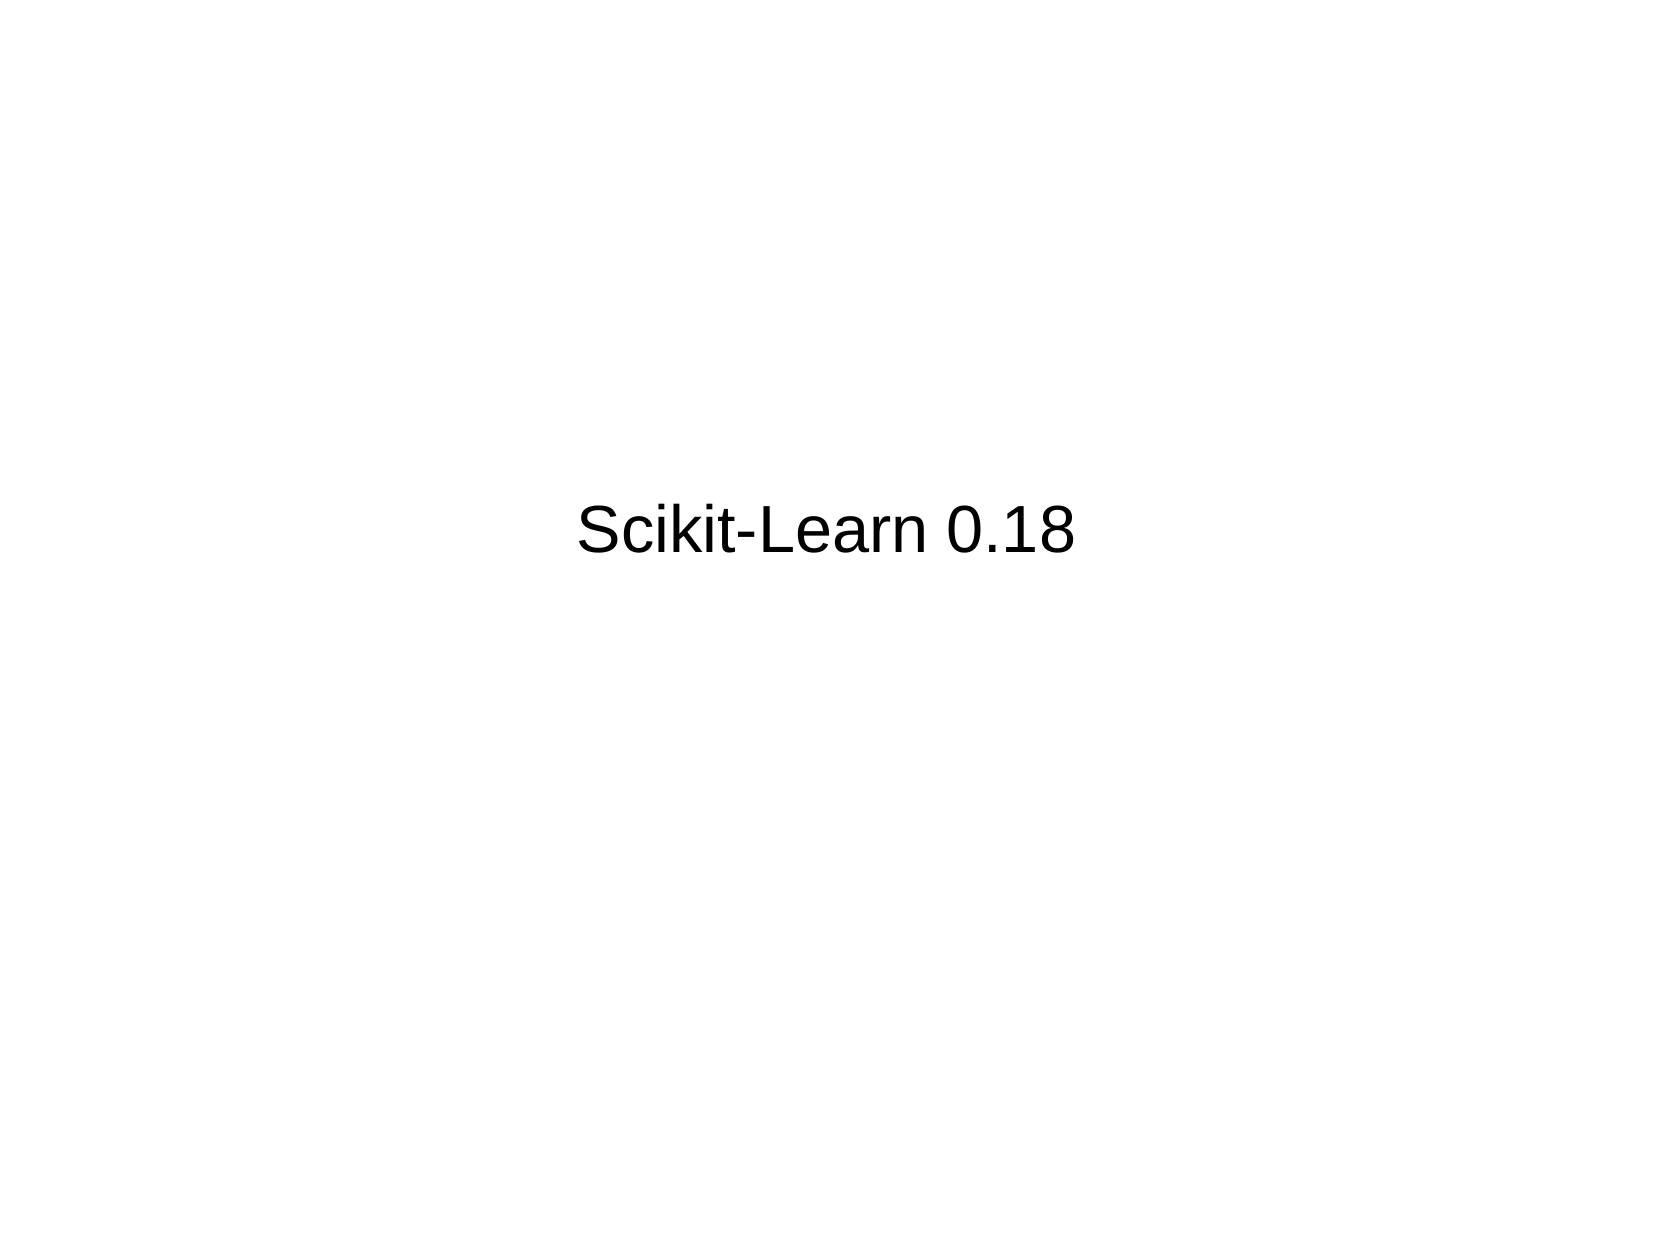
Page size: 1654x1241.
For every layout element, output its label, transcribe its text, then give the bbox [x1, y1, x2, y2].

subtitle Scikit-Learn 0.18 [82, 49, 1571, 1010]
